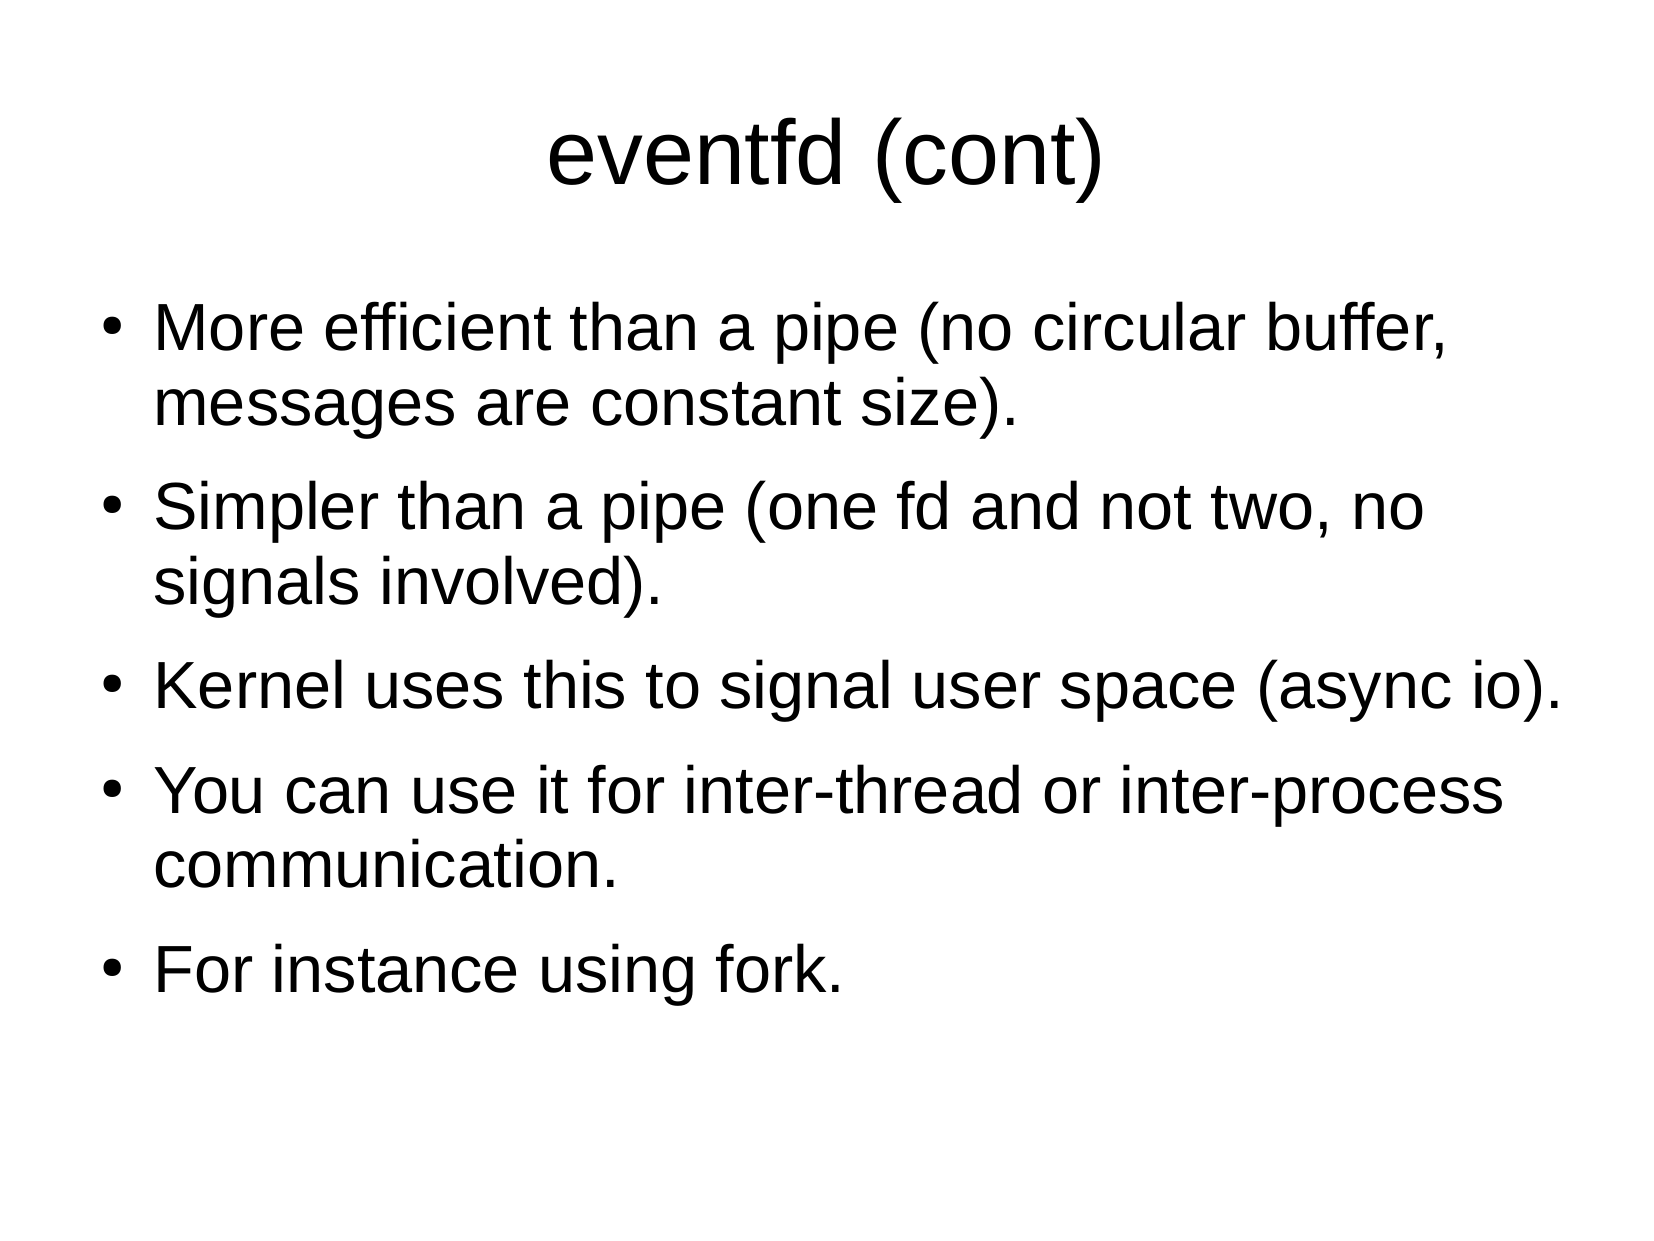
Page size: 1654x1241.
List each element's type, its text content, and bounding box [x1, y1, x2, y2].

list More efficient than a pipe (no circular buffer, messages are constant size). Simpler than a pipe (one fd and not two, no signals involved). Kernel uses this to signal user space (async io). You can use it for inter-thread or inter-process communication. For instance using fork. [82, 290, 1571, 1109]
title eventfd (cont) [82, 49, 1571, 257]
